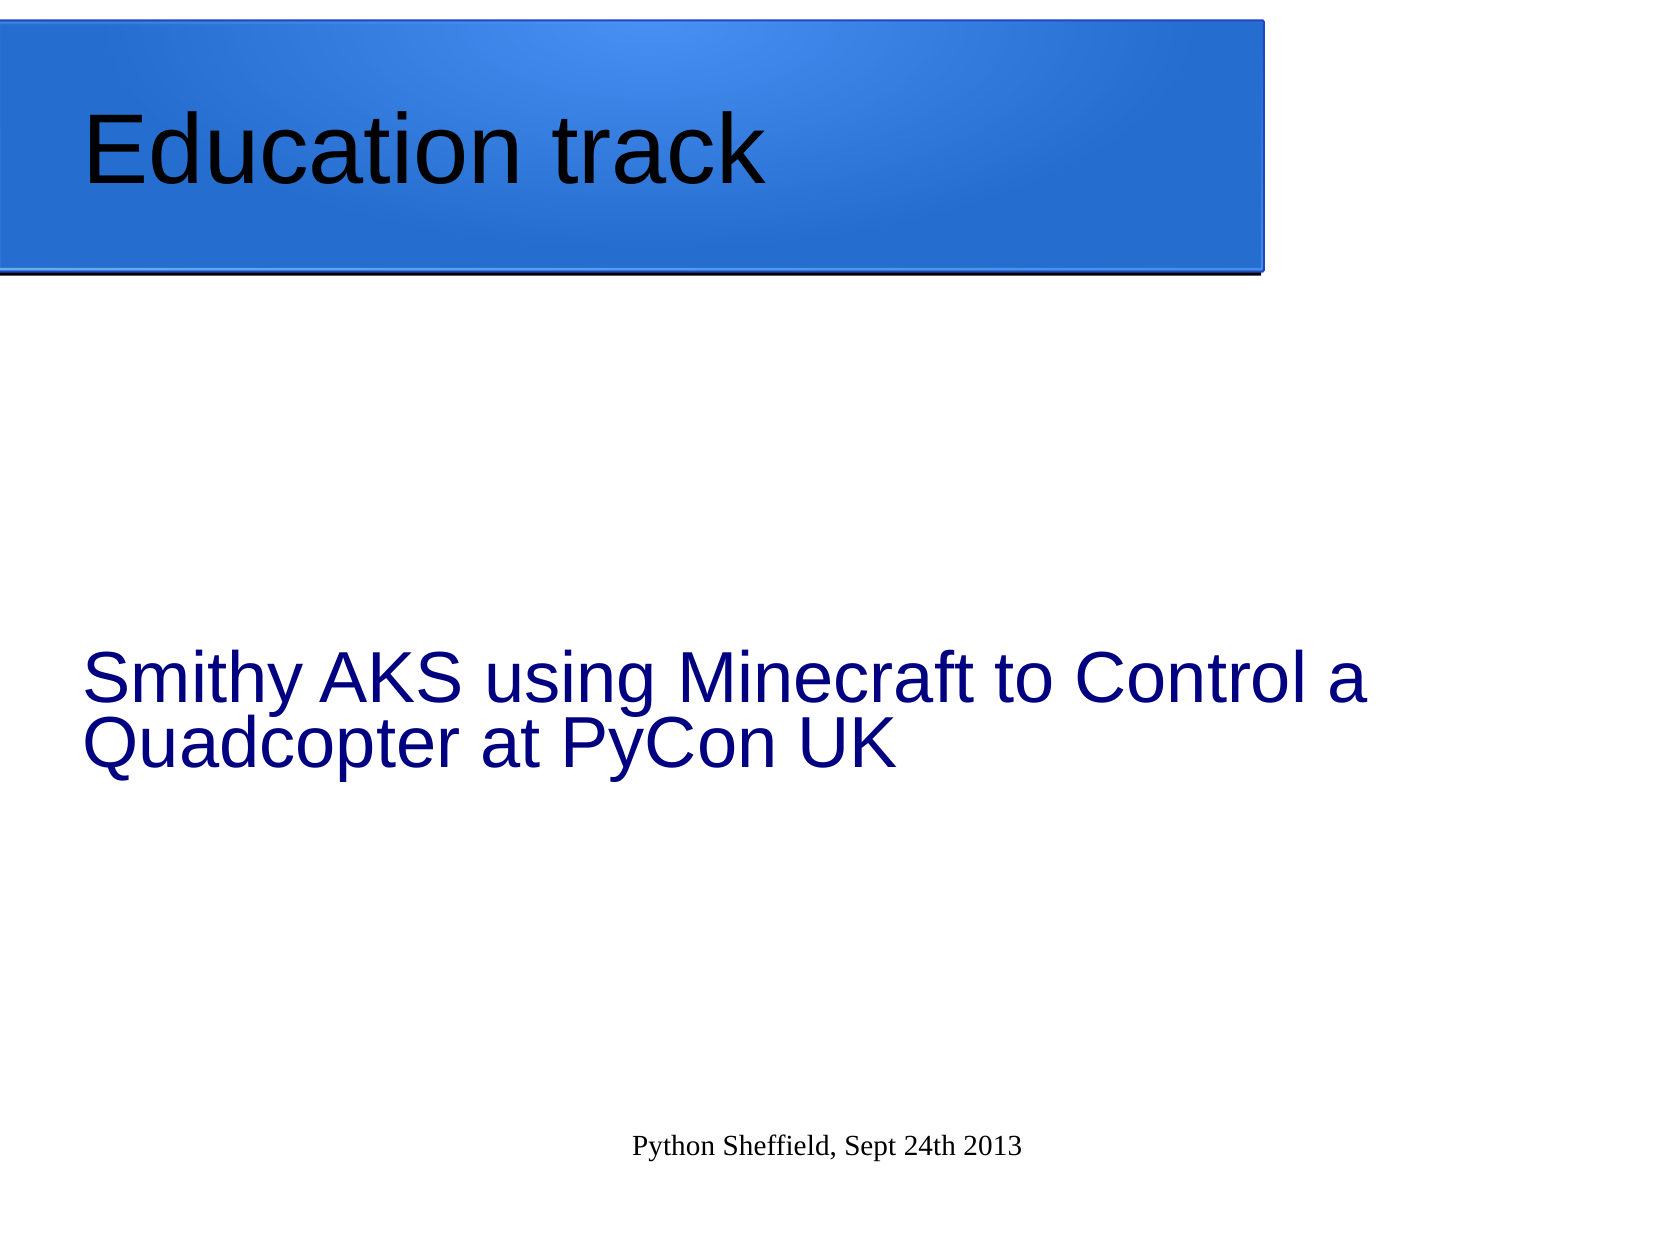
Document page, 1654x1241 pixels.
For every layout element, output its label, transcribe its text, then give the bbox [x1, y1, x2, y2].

title Education track [82, 47, 1235, 252]
list Smithy AKS using Minecraft to Control a Quadcopter at PyCon UK [82, 299, 1406, 1019]
